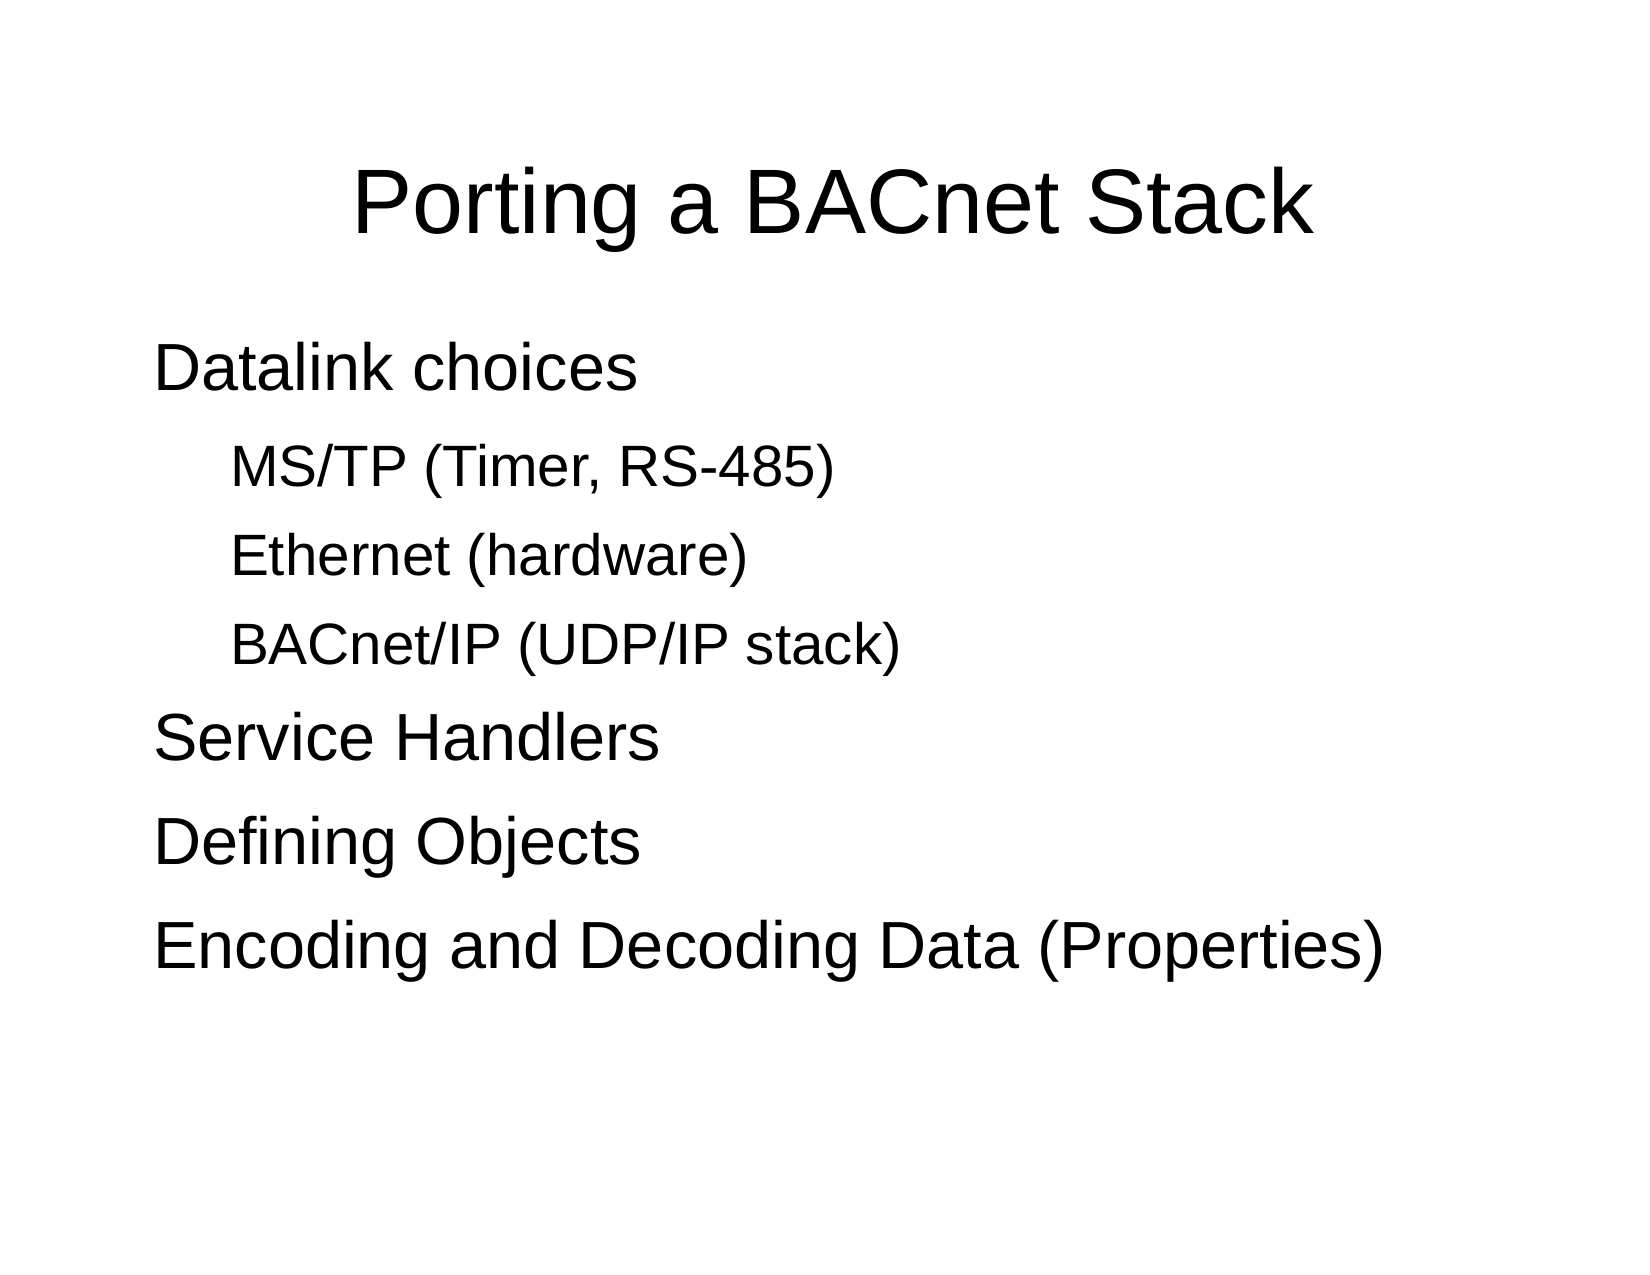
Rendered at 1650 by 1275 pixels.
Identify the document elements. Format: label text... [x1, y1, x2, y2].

title Porting a BACnet Stack [135, 105, 1515, 299]
list Datalink choices MS/TP (Timer, RS-485) Ethernet (hardware) BACnet/IP (UDP/IP stack) Service Handlers Defining Objects Encoding and Decoding Data (Properties) [135, 329, 1515, 1094]
